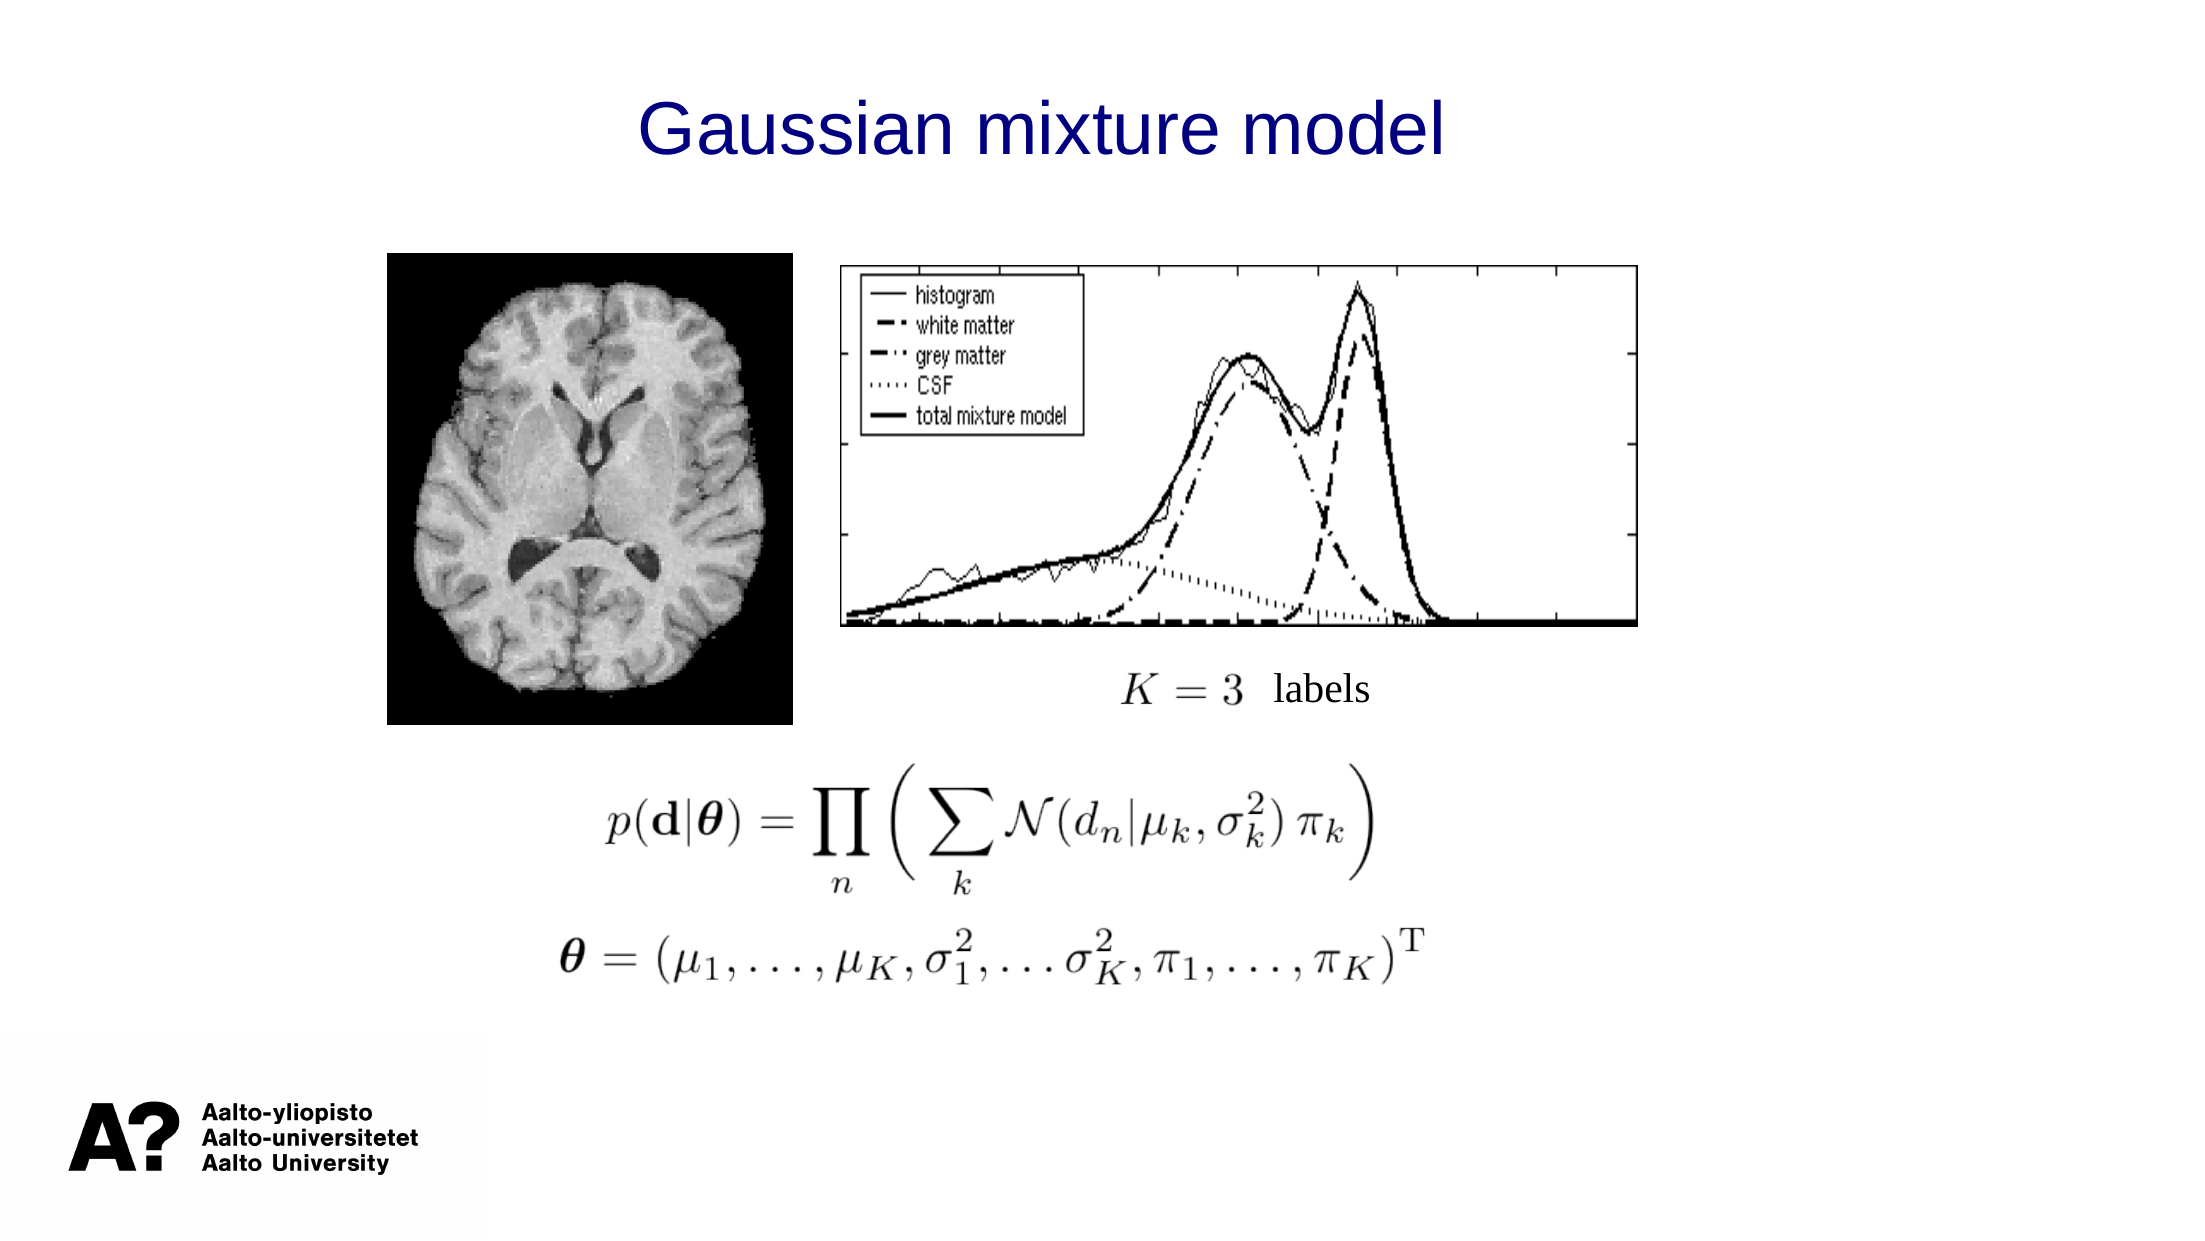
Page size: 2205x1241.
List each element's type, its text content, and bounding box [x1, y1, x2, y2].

picture [579, 747, 1393, 904]
picture [387, 253, 793, 725]
picture [840, 265, 1638, 627]
text_box labels [1248, 653, 1386, 719]
picture [0, 1035, 488, 1239]
title Gaussian mixture model [386, 65, 1699, 179]
picture [1112, 659, 1251, 719]
picture [539, 920, 1434, 1004]
